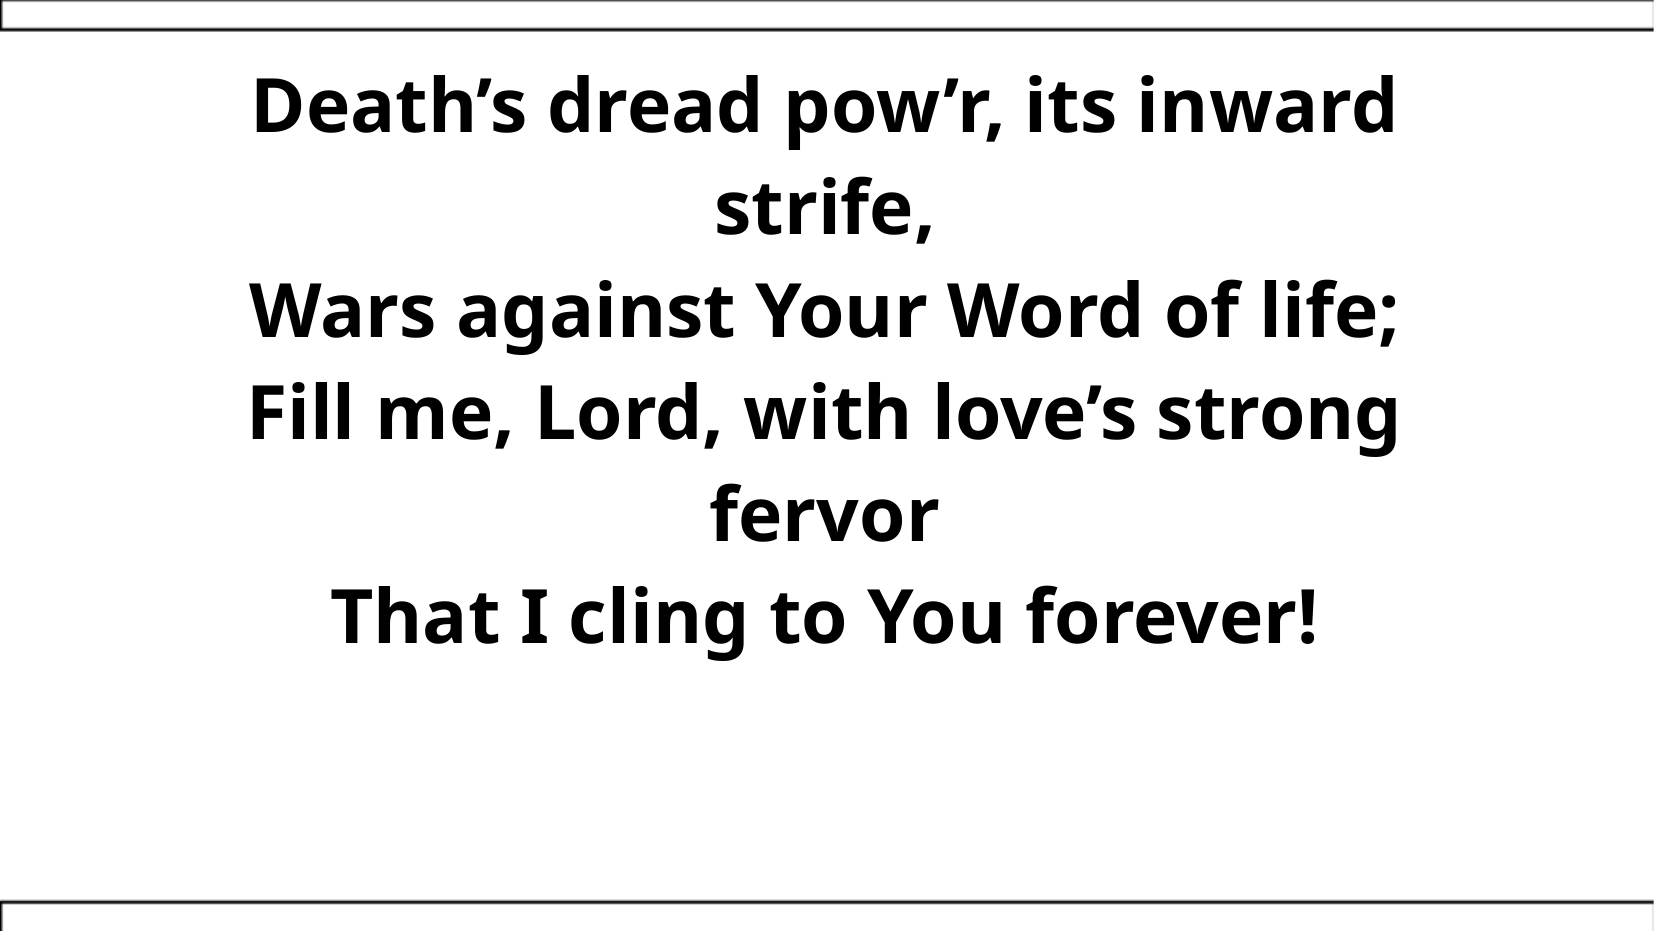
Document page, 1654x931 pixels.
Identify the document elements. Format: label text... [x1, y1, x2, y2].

picture [0, 0, 1654, 931]
text_box Death’s dread pow’r, its inward strife, Wars against Your Word of life; Fill me, Lord, with love’s strong fervor That I cling to You forever! [135, 45, 1516, 466]
